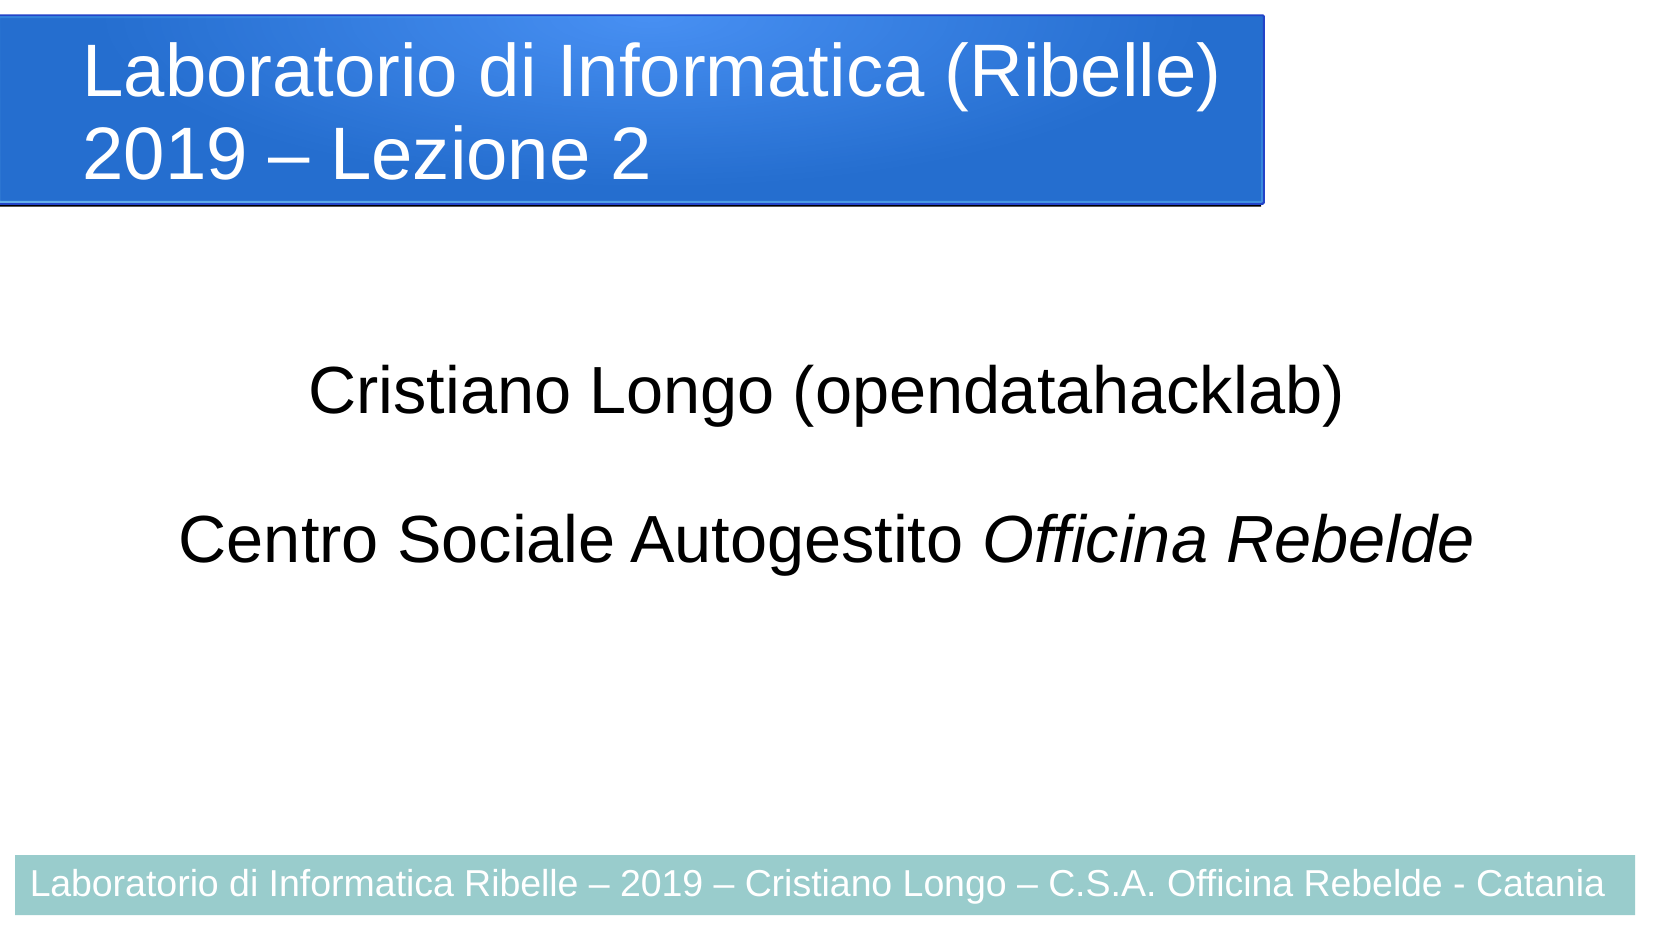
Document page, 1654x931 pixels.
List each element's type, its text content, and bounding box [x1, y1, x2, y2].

text_box Laboratorio di Informatica Ribelle – 2019 – Cristiano Longo – C.S.A. Officina Rebelde - Catania [15, 855, 1636, 916]
title Laboratorio di Informatica (Ribelle) 2019 – Lezione 2 [82, 29, 1235, 196]
subtitle Cristiano Longo (opendatahacklab) Centro Sociale Autogestito Officina Rebelde [82, 224, 1571, 855]
